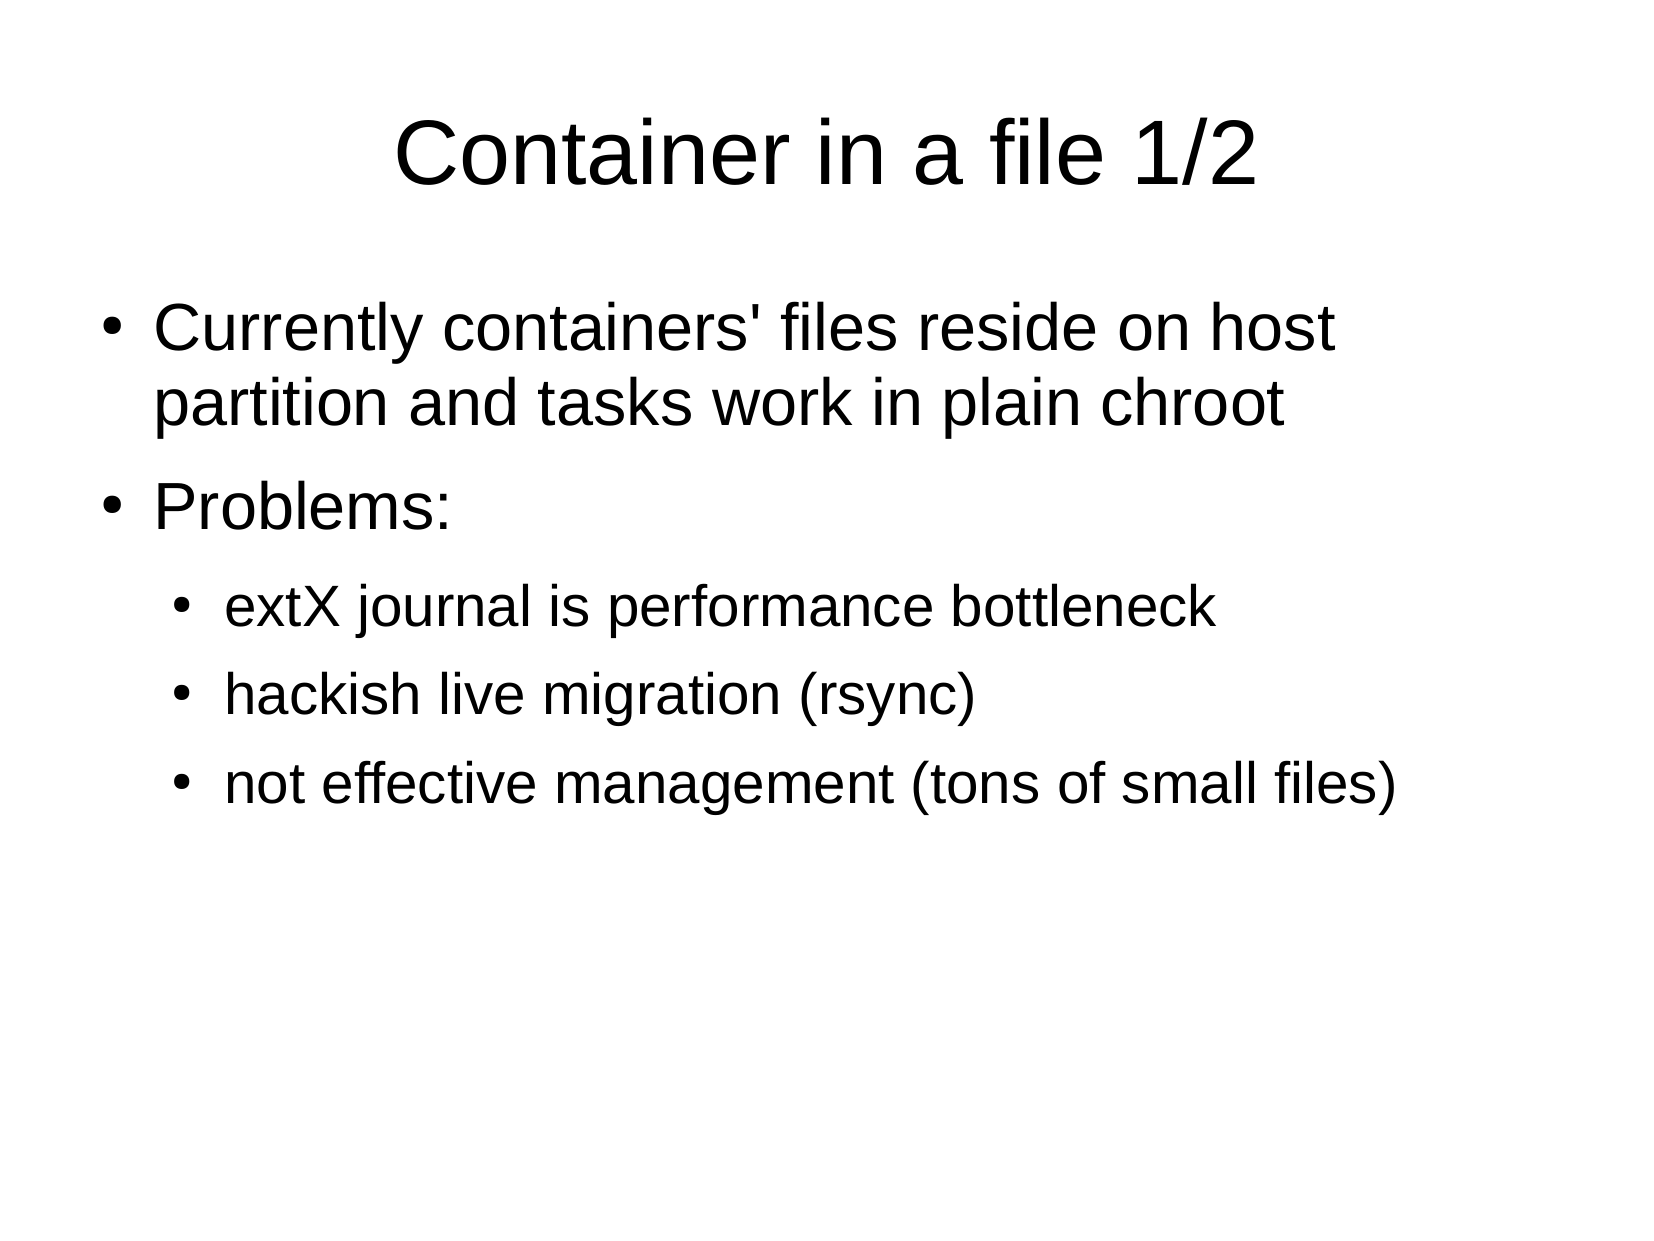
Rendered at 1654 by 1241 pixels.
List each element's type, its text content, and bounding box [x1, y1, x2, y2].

list Currently containers' files reside on host partition and tasks work in plain chroot Problems: extX journal is performance bottleneck hackish live migration (rsync) not effective management (tons of small files) [82, 290, 1571, 1109]
title Container in a file 1/2 [82, 49, 1571, 257]
